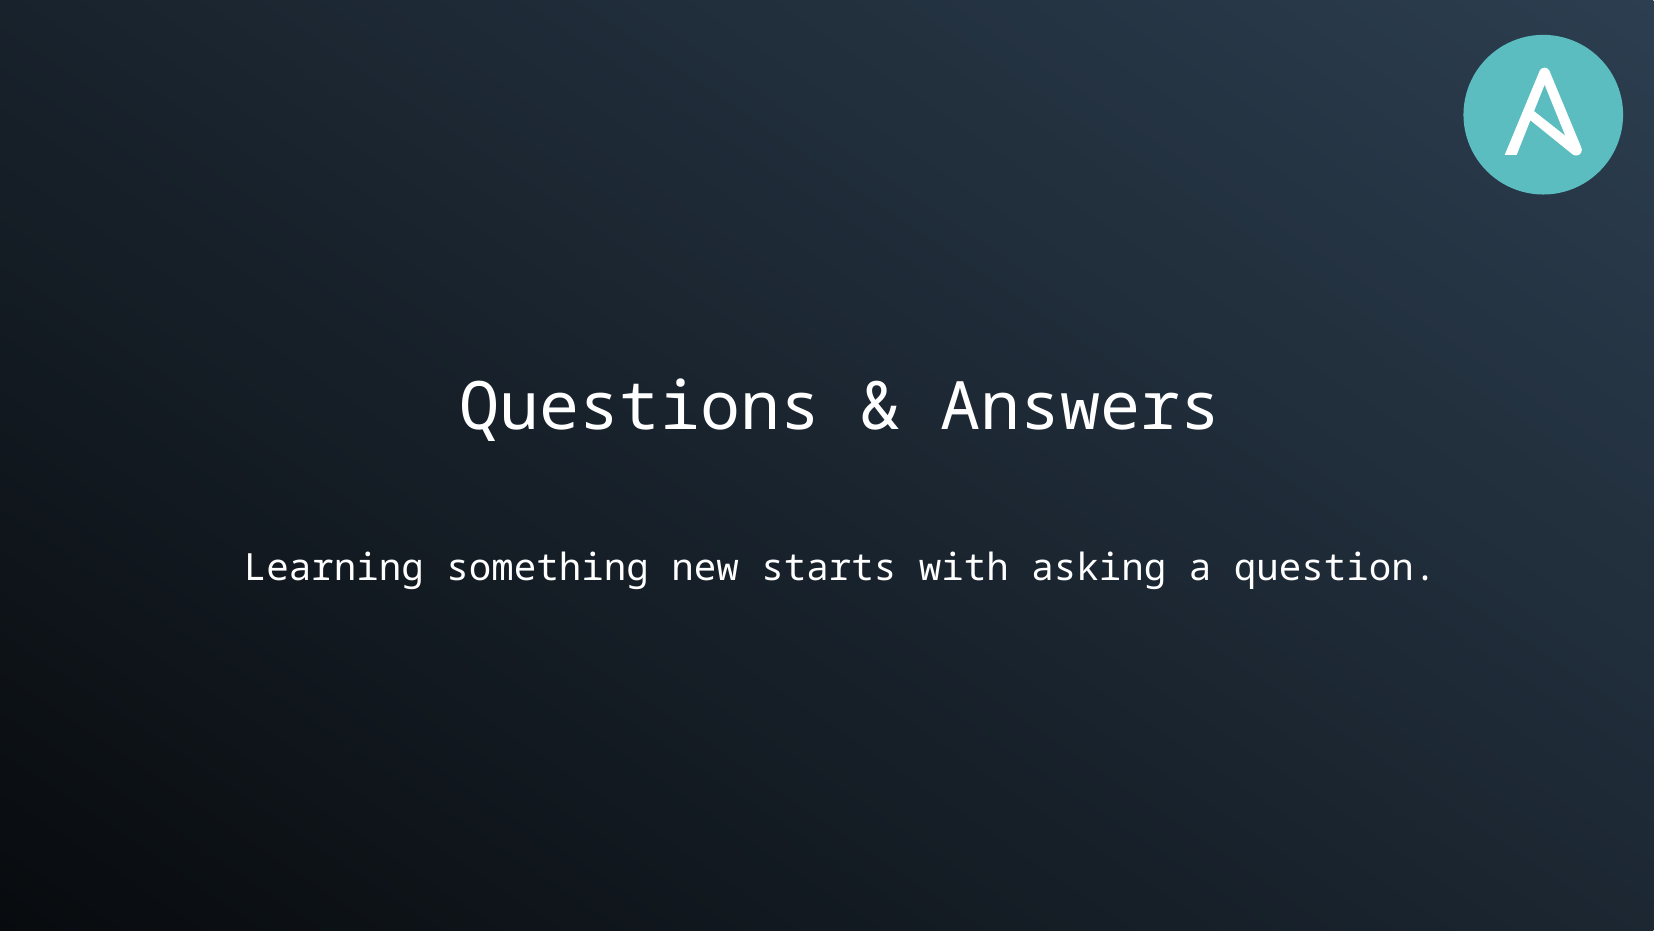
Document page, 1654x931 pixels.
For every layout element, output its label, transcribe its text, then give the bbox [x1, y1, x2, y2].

subtitle Questions & Answers Learning something new starts with asking a question. [187, 300, 1493, 650]
